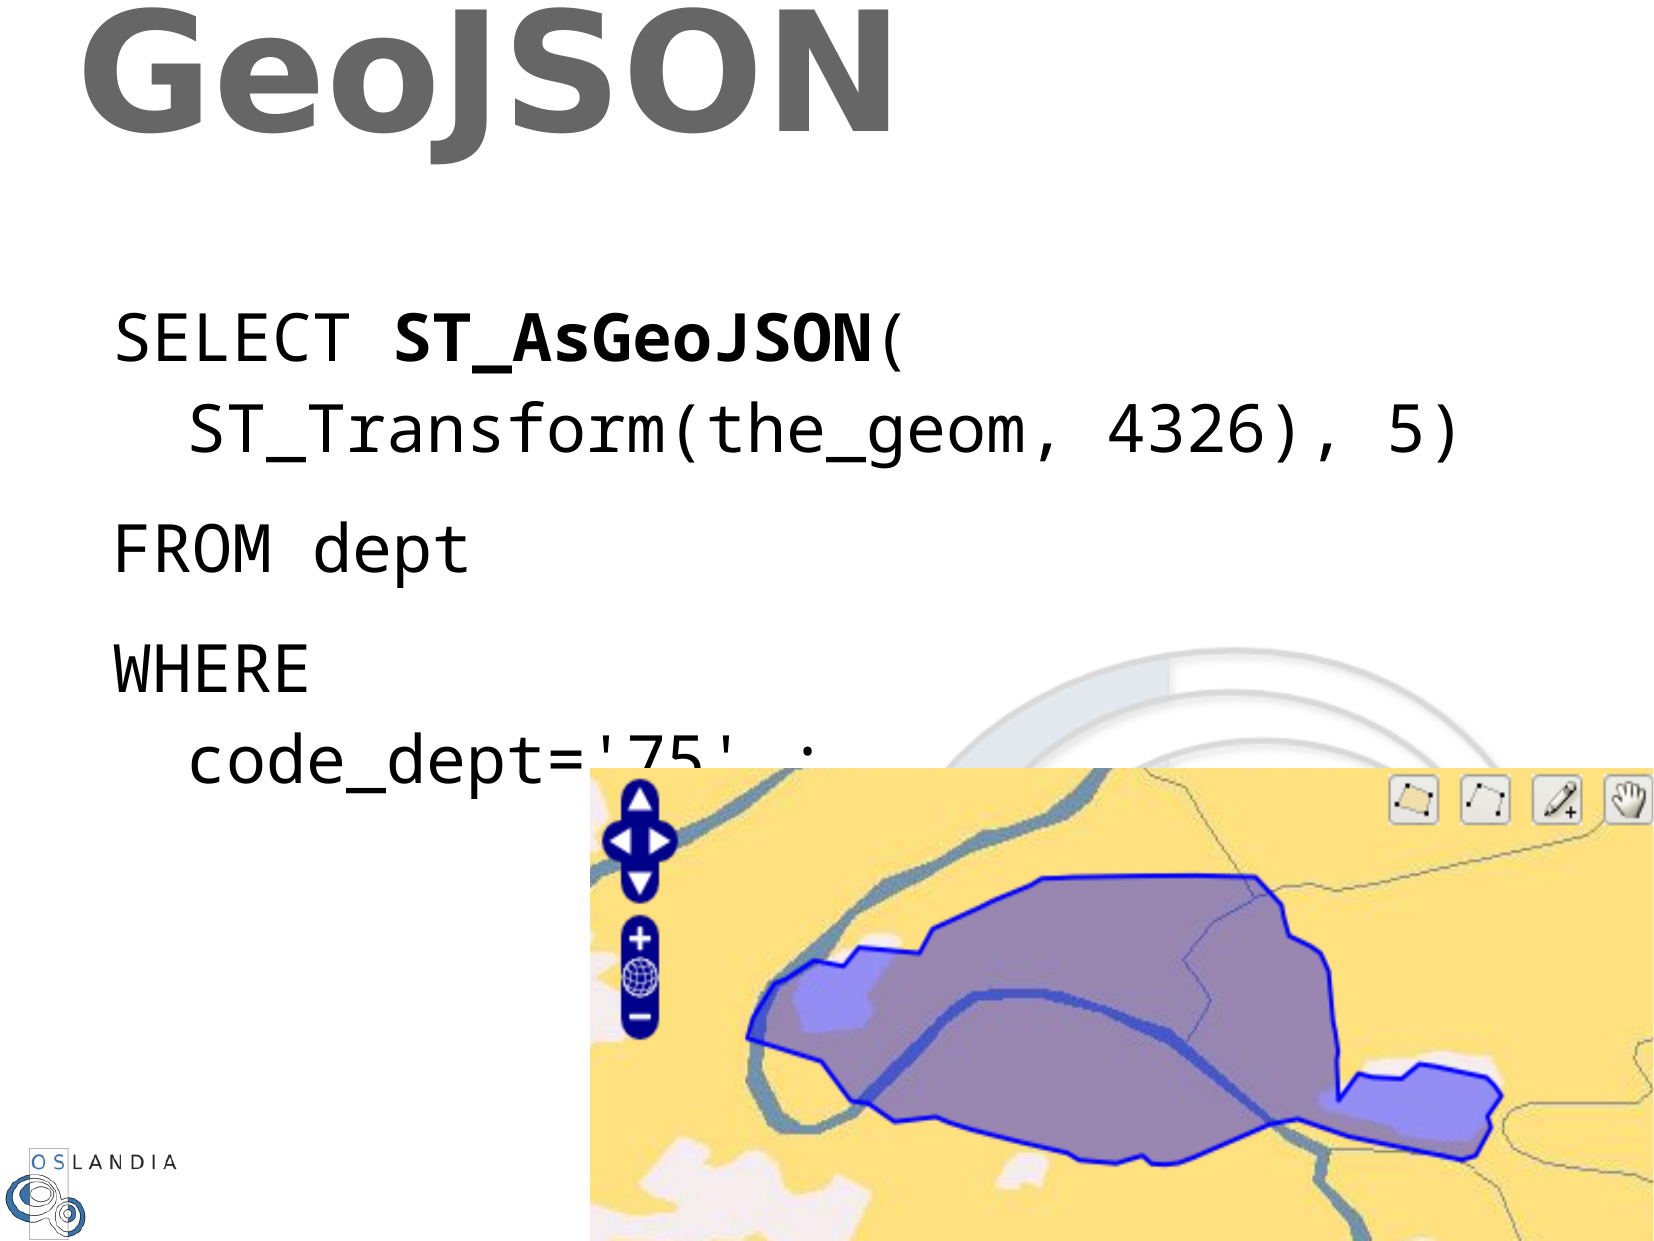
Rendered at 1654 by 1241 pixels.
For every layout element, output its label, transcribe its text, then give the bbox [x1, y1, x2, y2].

list SELECT ST_AsGeoJSON( ST_Transform(the_geom, 4326), 5) FROM dept WHERE code_dept='75' ; [82, 290, 1571, 1109]
picture [0, 0, 1654, 1241]
title GeoJSON [76, 0, 1565, 171]
